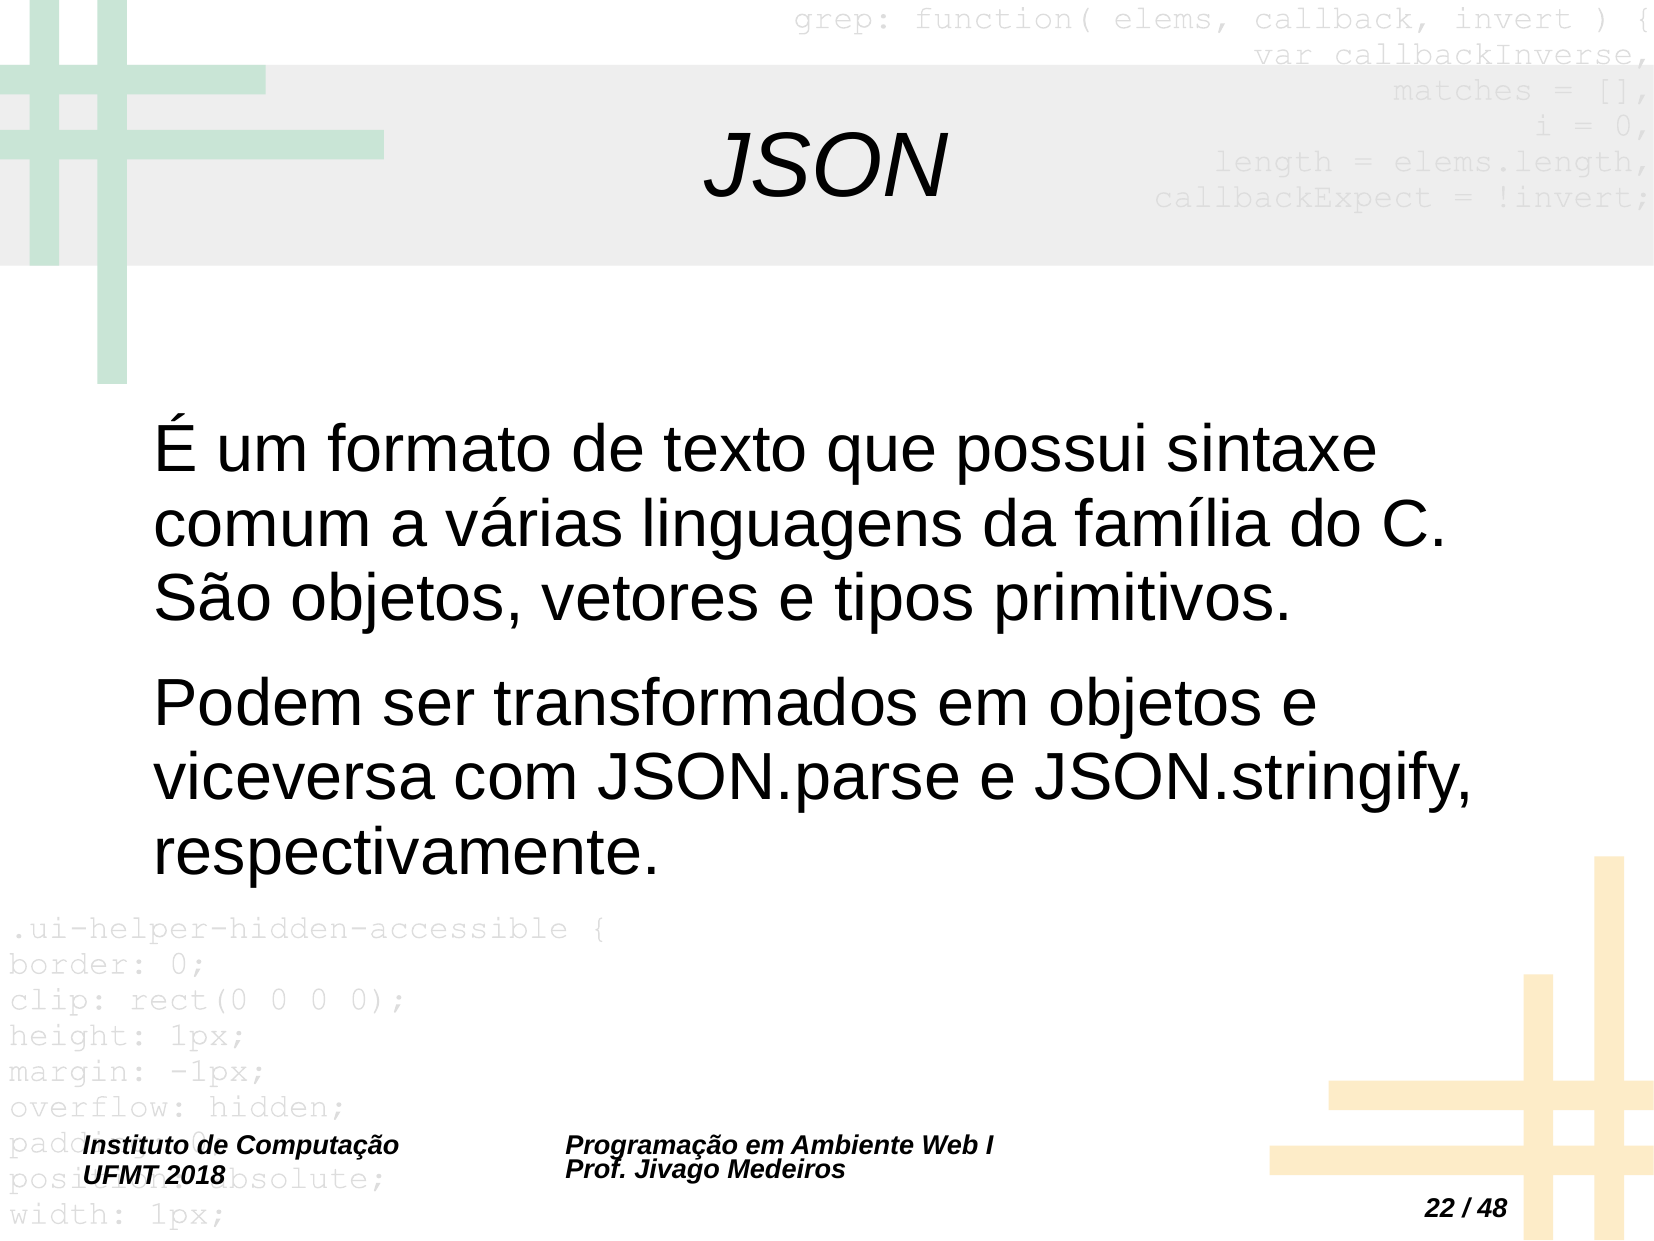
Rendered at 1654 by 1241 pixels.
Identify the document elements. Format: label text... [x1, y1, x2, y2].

list É um formato de texto que possui sintaxe comum a várias linguagens da família do C. São objetos, vetores e tipos primitivos. Podem ser transformados em objetos e viceversa com JSON.parse e JSON.stringify, respectivamente. [82, 290, 1571, 1010]
title JSON [82, 61, 1571, 269]
